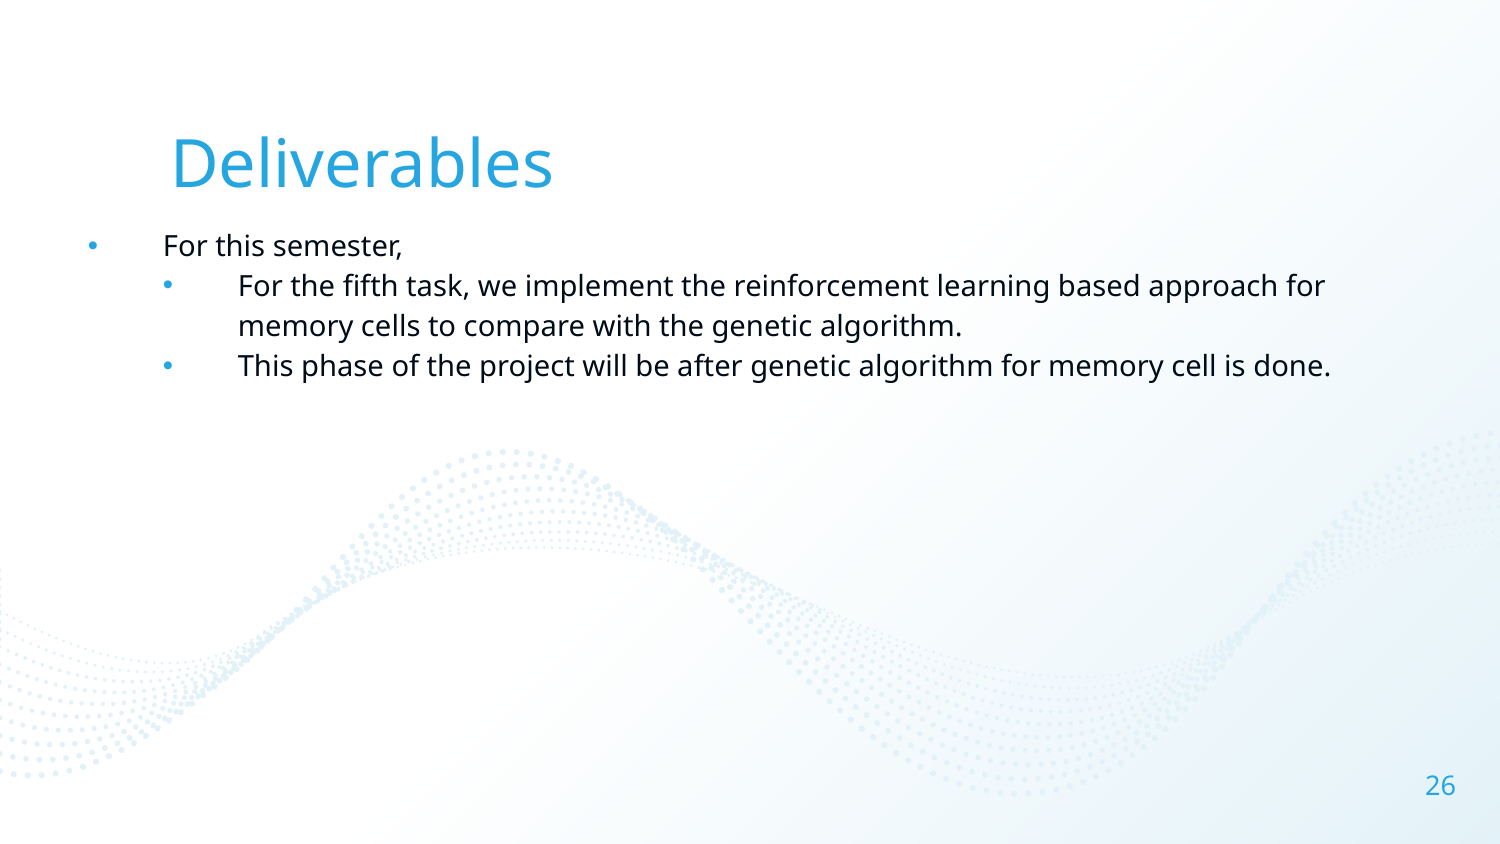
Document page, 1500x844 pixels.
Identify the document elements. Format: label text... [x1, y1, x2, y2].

slide_number <number> [1366, 754, 1457, 819]
list For this semester, For the fifth task, we implement the reinforcement learning based approach for memory cells to compare with the genetic algorithm. This phase of the project will be after genetic algorithm for memory cell is done. [87, 222, 1414, 740]
title Deliverables [170, 137, 1330, 203]
